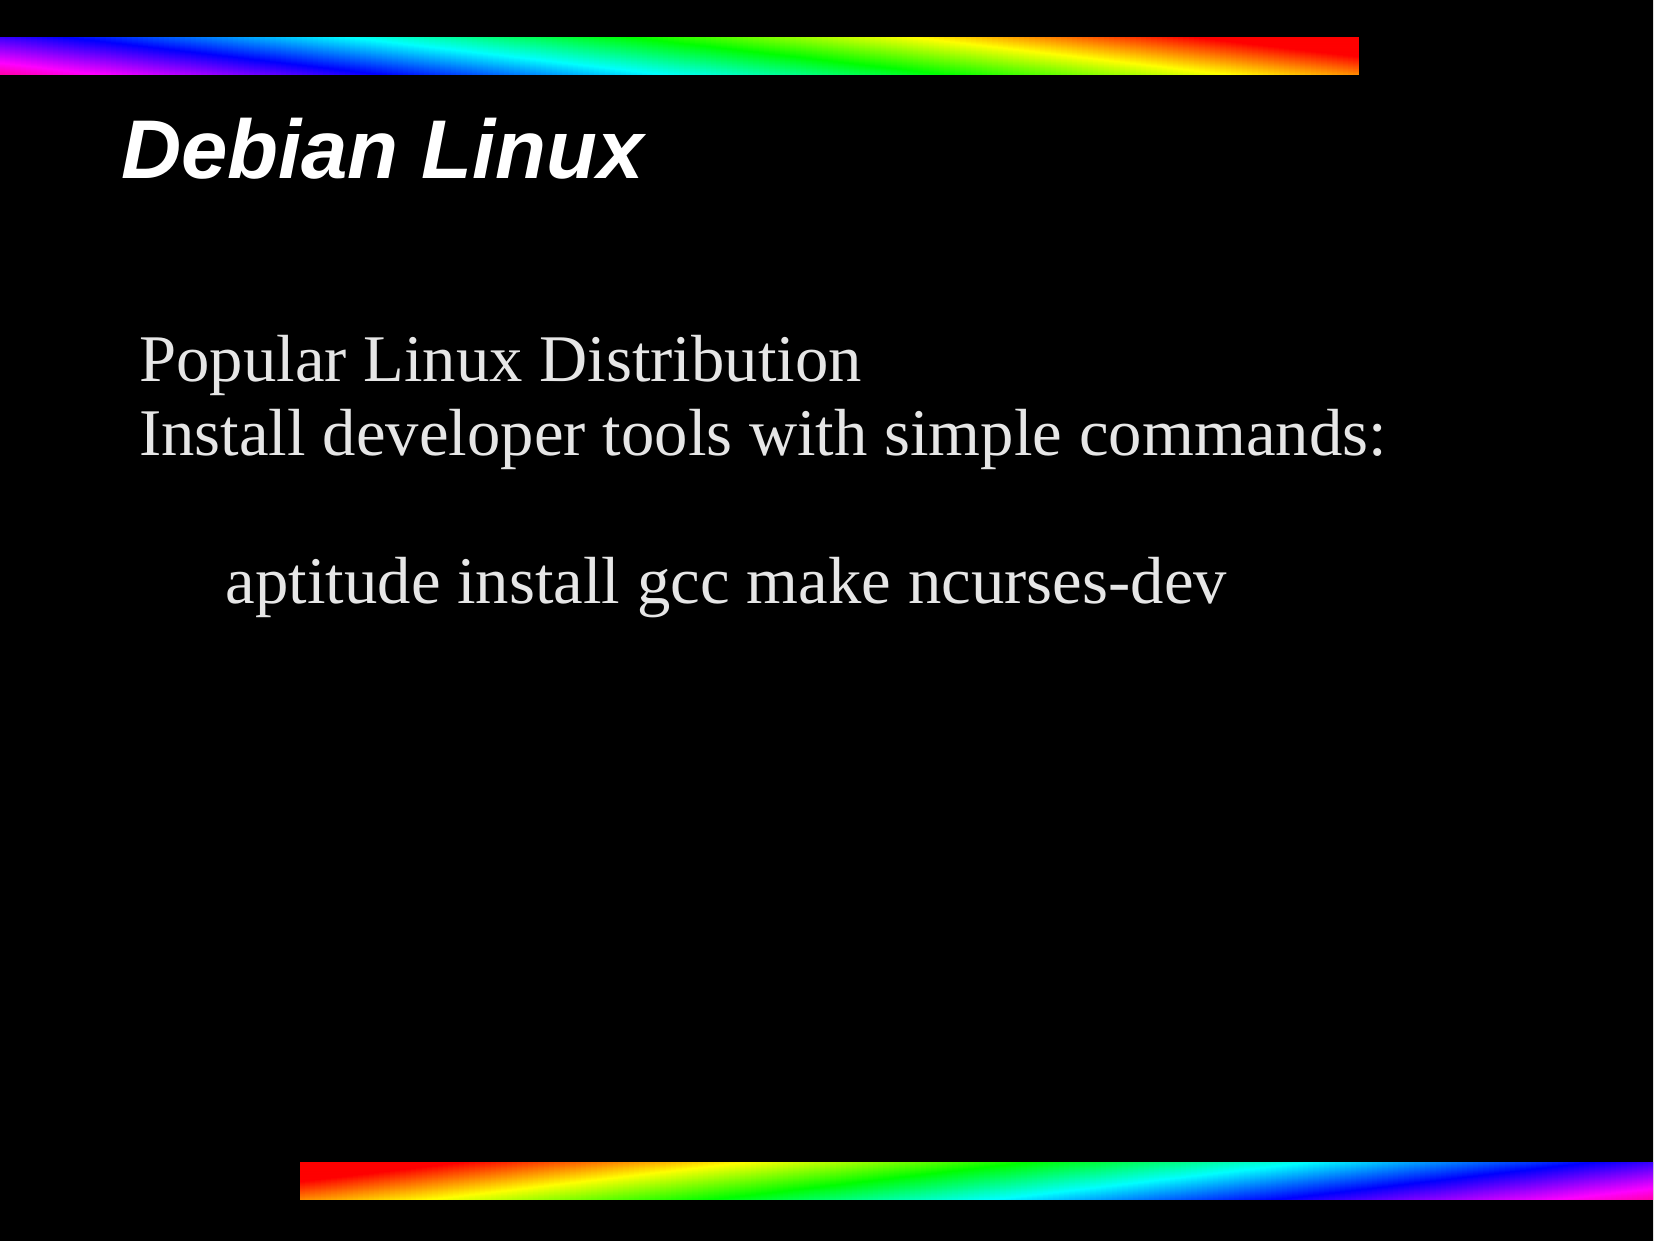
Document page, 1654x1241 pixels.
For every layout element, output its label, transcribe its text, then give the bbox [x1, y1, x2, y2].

picture [0, 0, 1654, 1241]
list Popular Linux Distribution Install developer tools with simple commands: aptitude install gcc make ncurses-dev [121, 322, 1561, 1118]
title Debian Linux [121, 53, 1534, 247]
